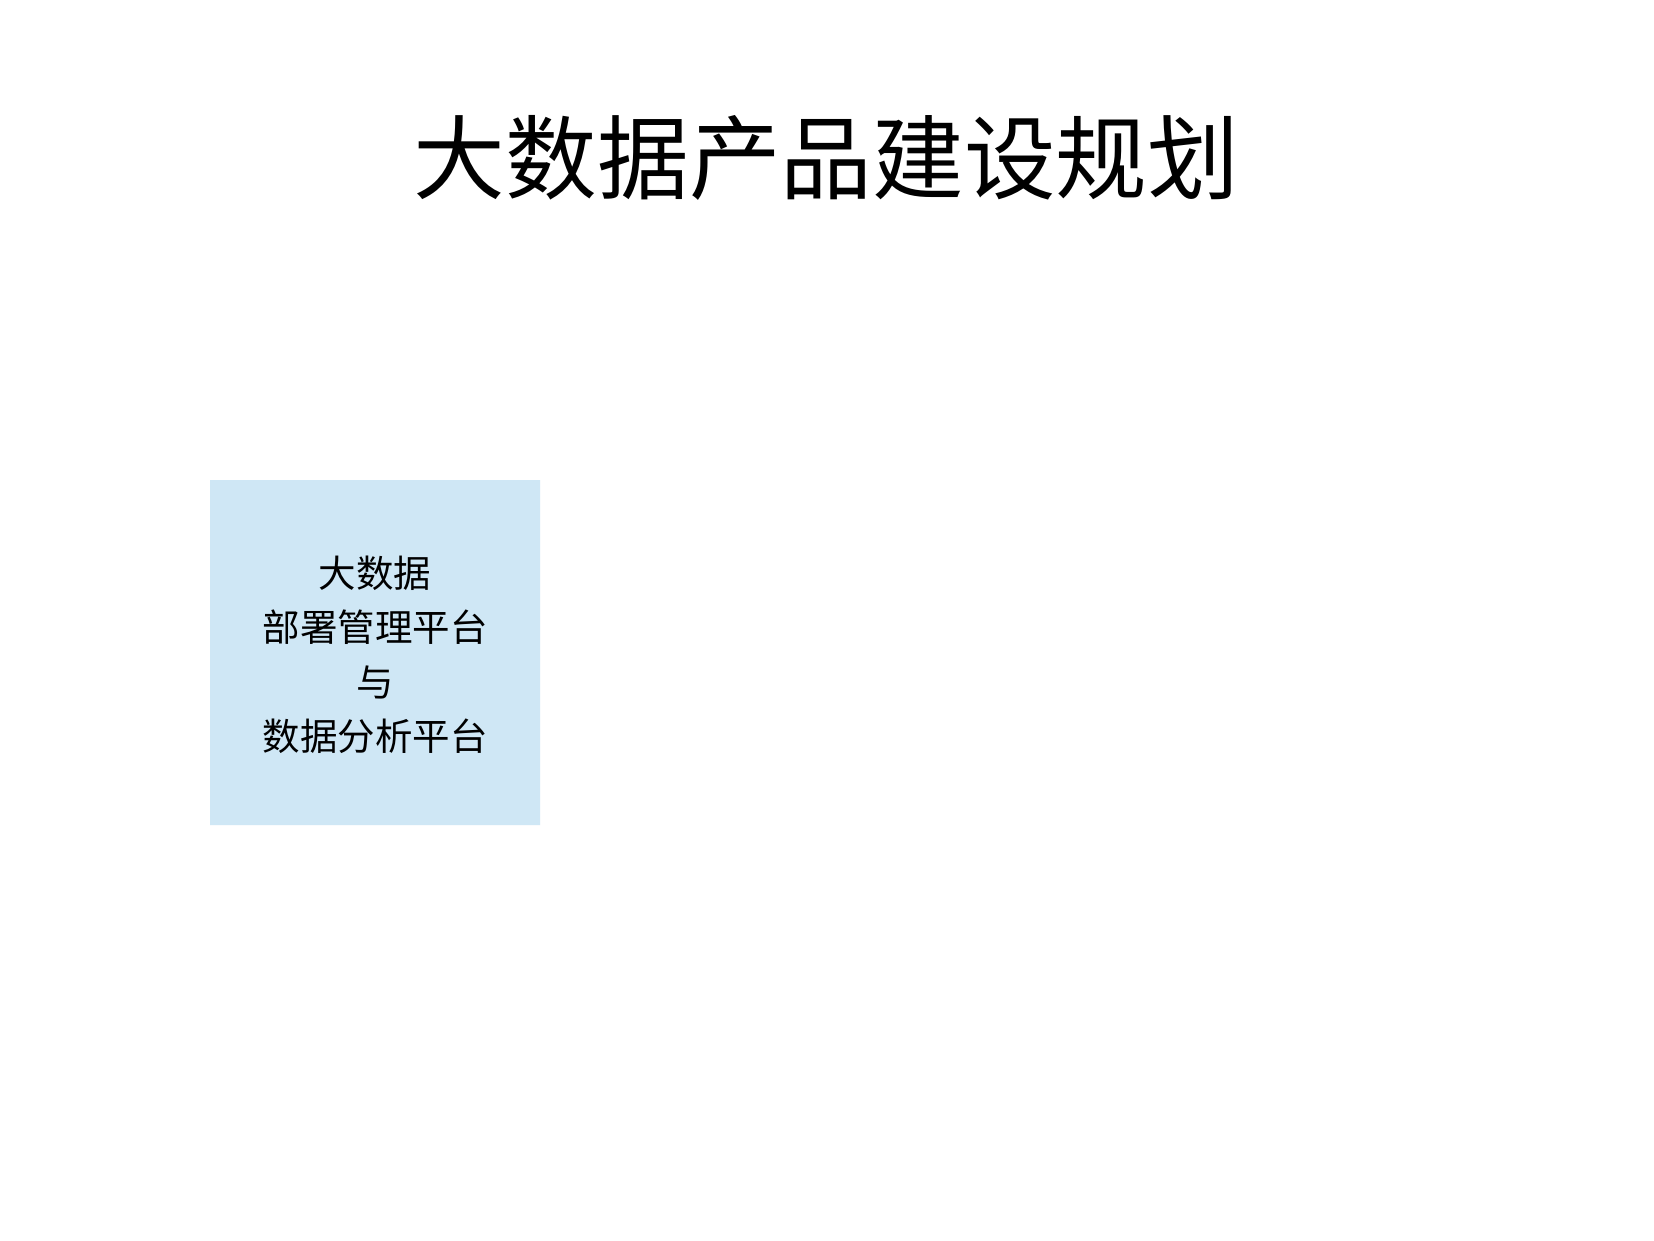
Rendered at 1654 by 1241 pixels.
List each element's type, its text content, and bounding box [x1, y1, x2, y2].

text_box 大数据 部署管理平台 与 数据分析平台 [210, 480, 541, 826]
title 大数据产品建设规划 [82, 49, 1571, 257]
